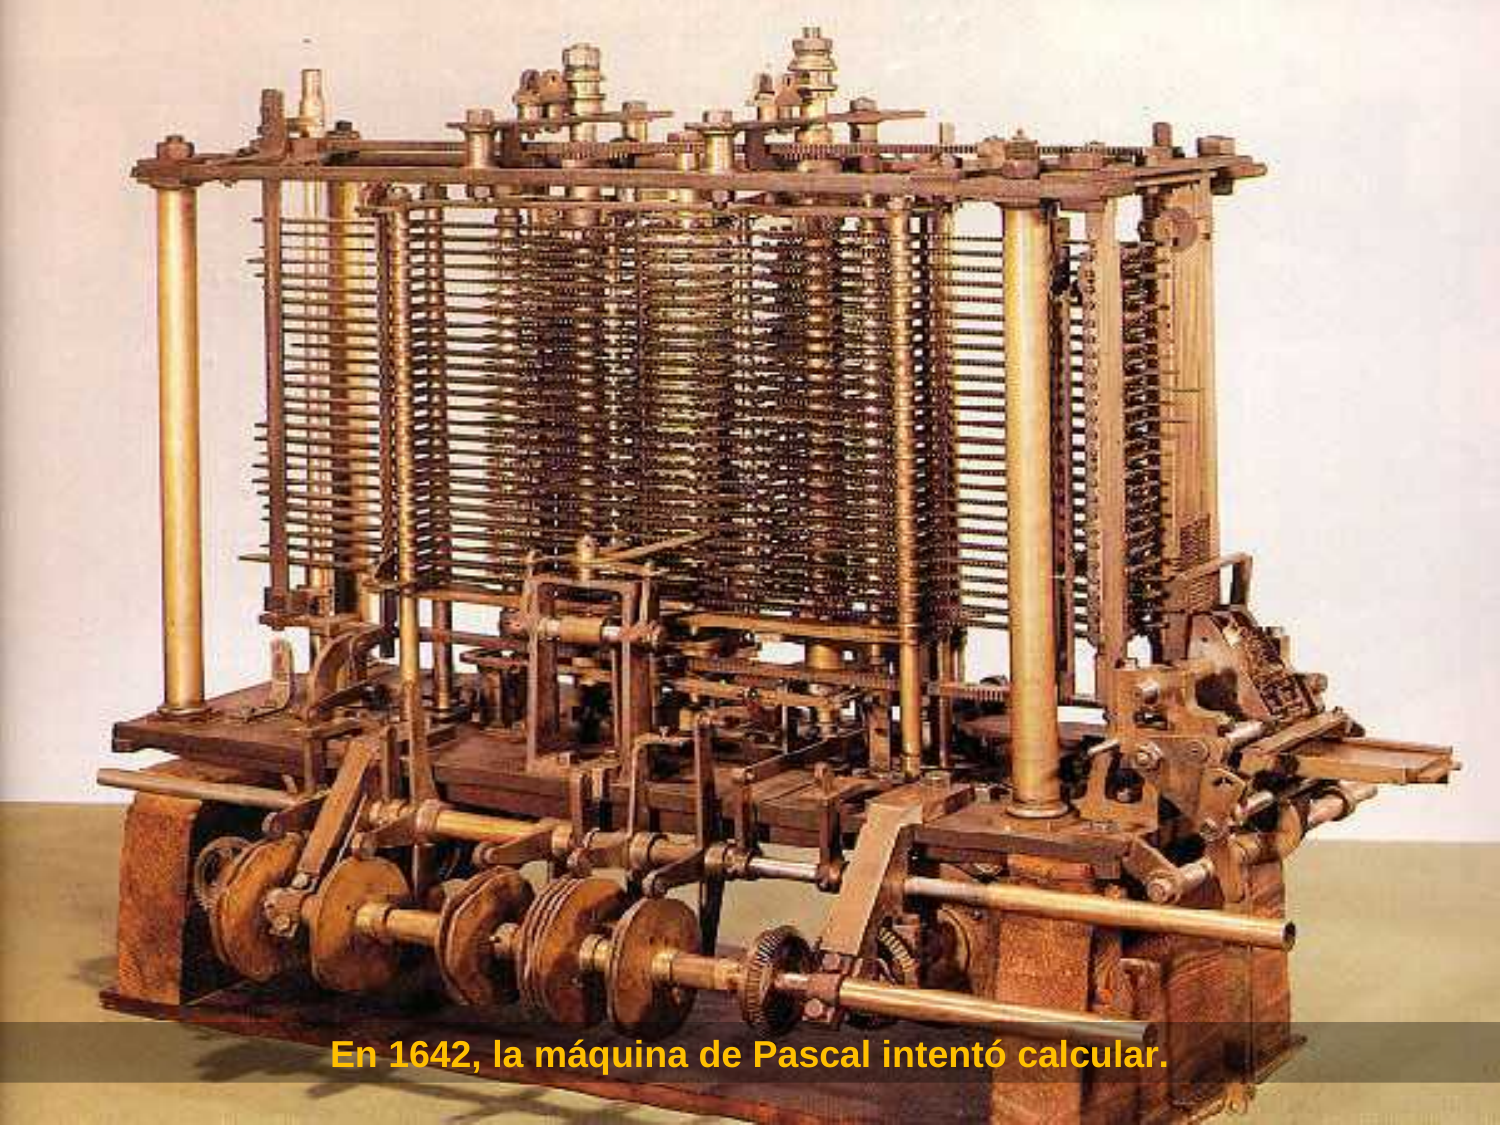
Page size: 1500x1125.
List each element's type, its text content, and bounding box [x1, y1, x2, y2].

picture [0, 0, 1500, 1022]
picture [0, 1083, 1500, 1125]
text_box En 1642, la máquina de Pascal intentó calcular. [0, 1022, 1500, 1083]
